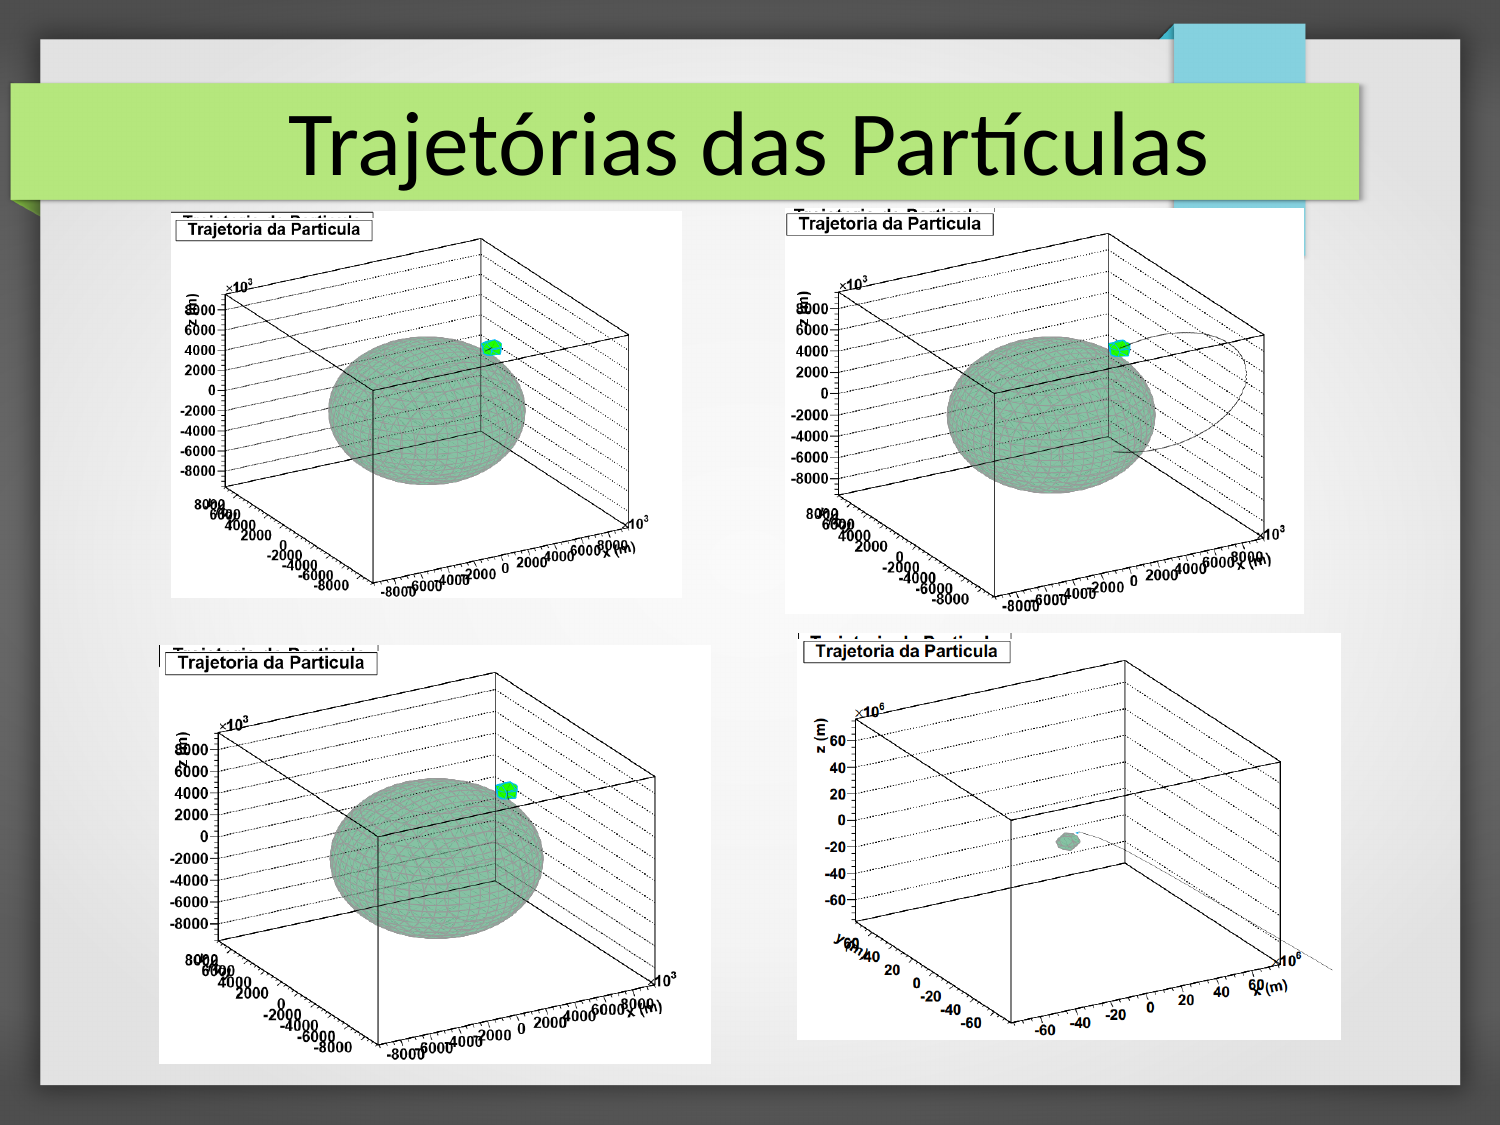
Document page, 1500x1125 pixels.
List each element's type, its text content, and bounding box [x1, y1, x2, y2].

picture [0, 0, 1500, 1125]
text_box Trajetórias das Partículas [74, 45, 1425, 233]
